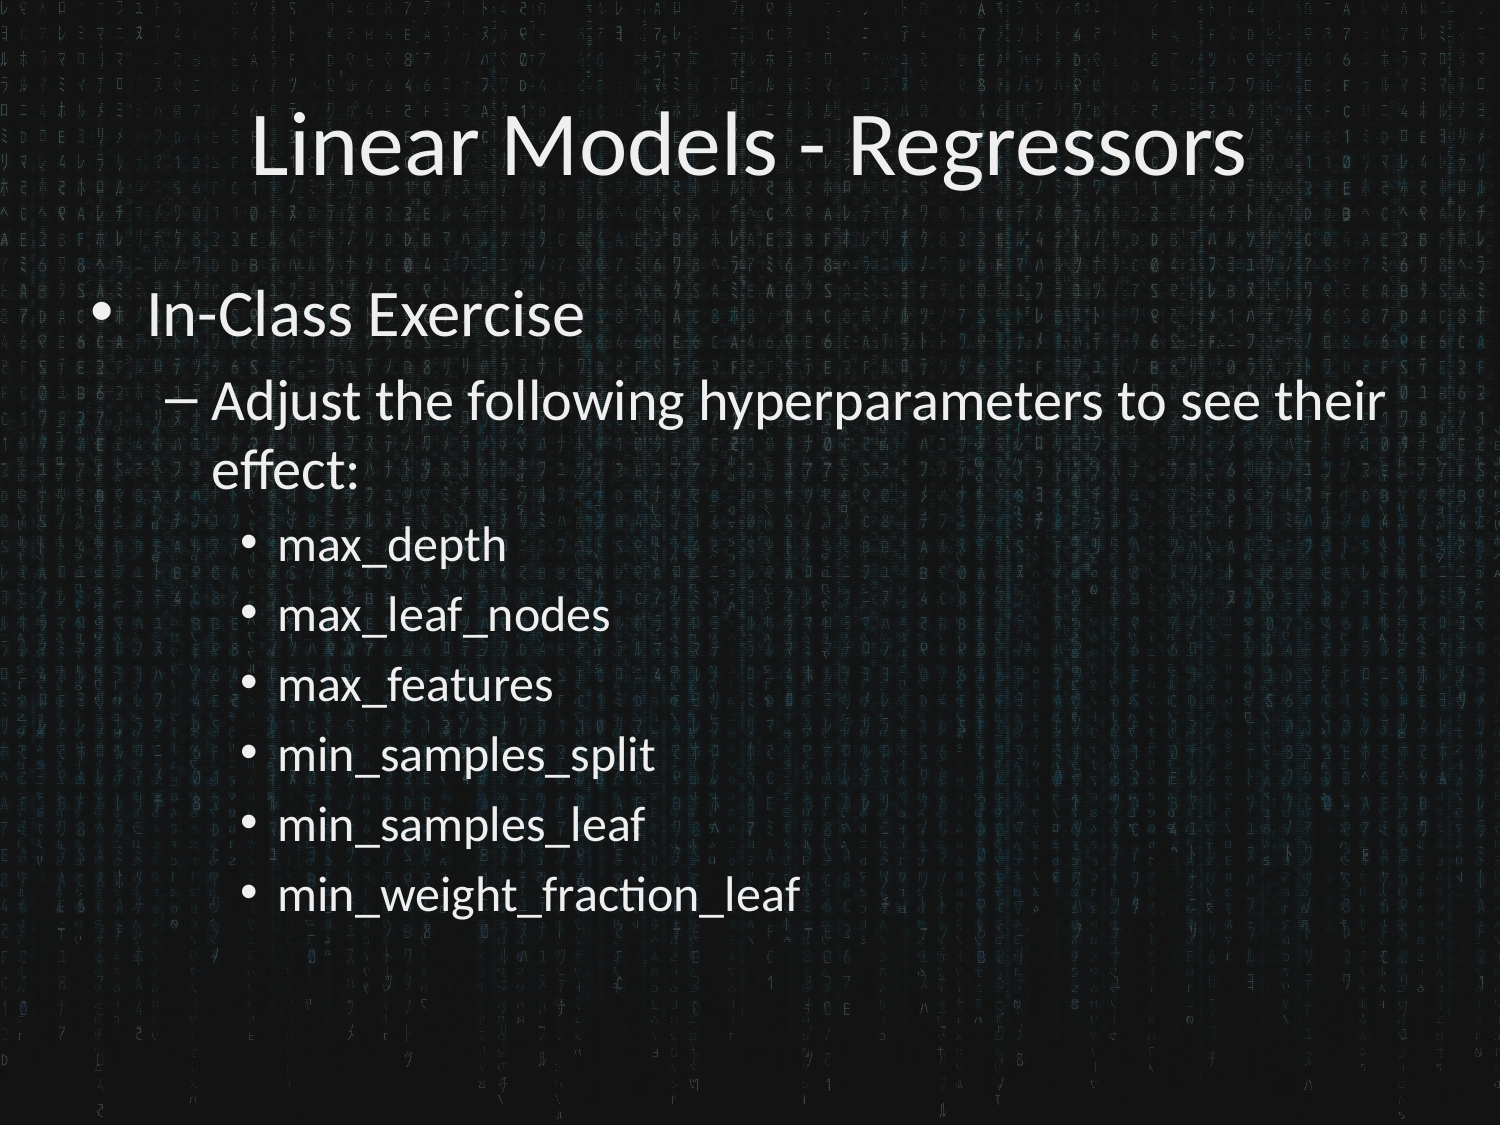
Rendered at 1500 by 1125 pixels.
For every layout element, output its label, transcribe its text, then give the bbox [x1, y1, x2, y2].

text_box [0, 0, 1500, 1125]
title Linear Models - Regressors [75, 45, 1425, 233]
list In-Class Exercise Adjust the following hyperparameters to see their effect: max_depth max_leaf_nodes max_features min_samples_split min_samples_leaf min_weight_fraction_leaf [75, 262, 1425, 1005]
